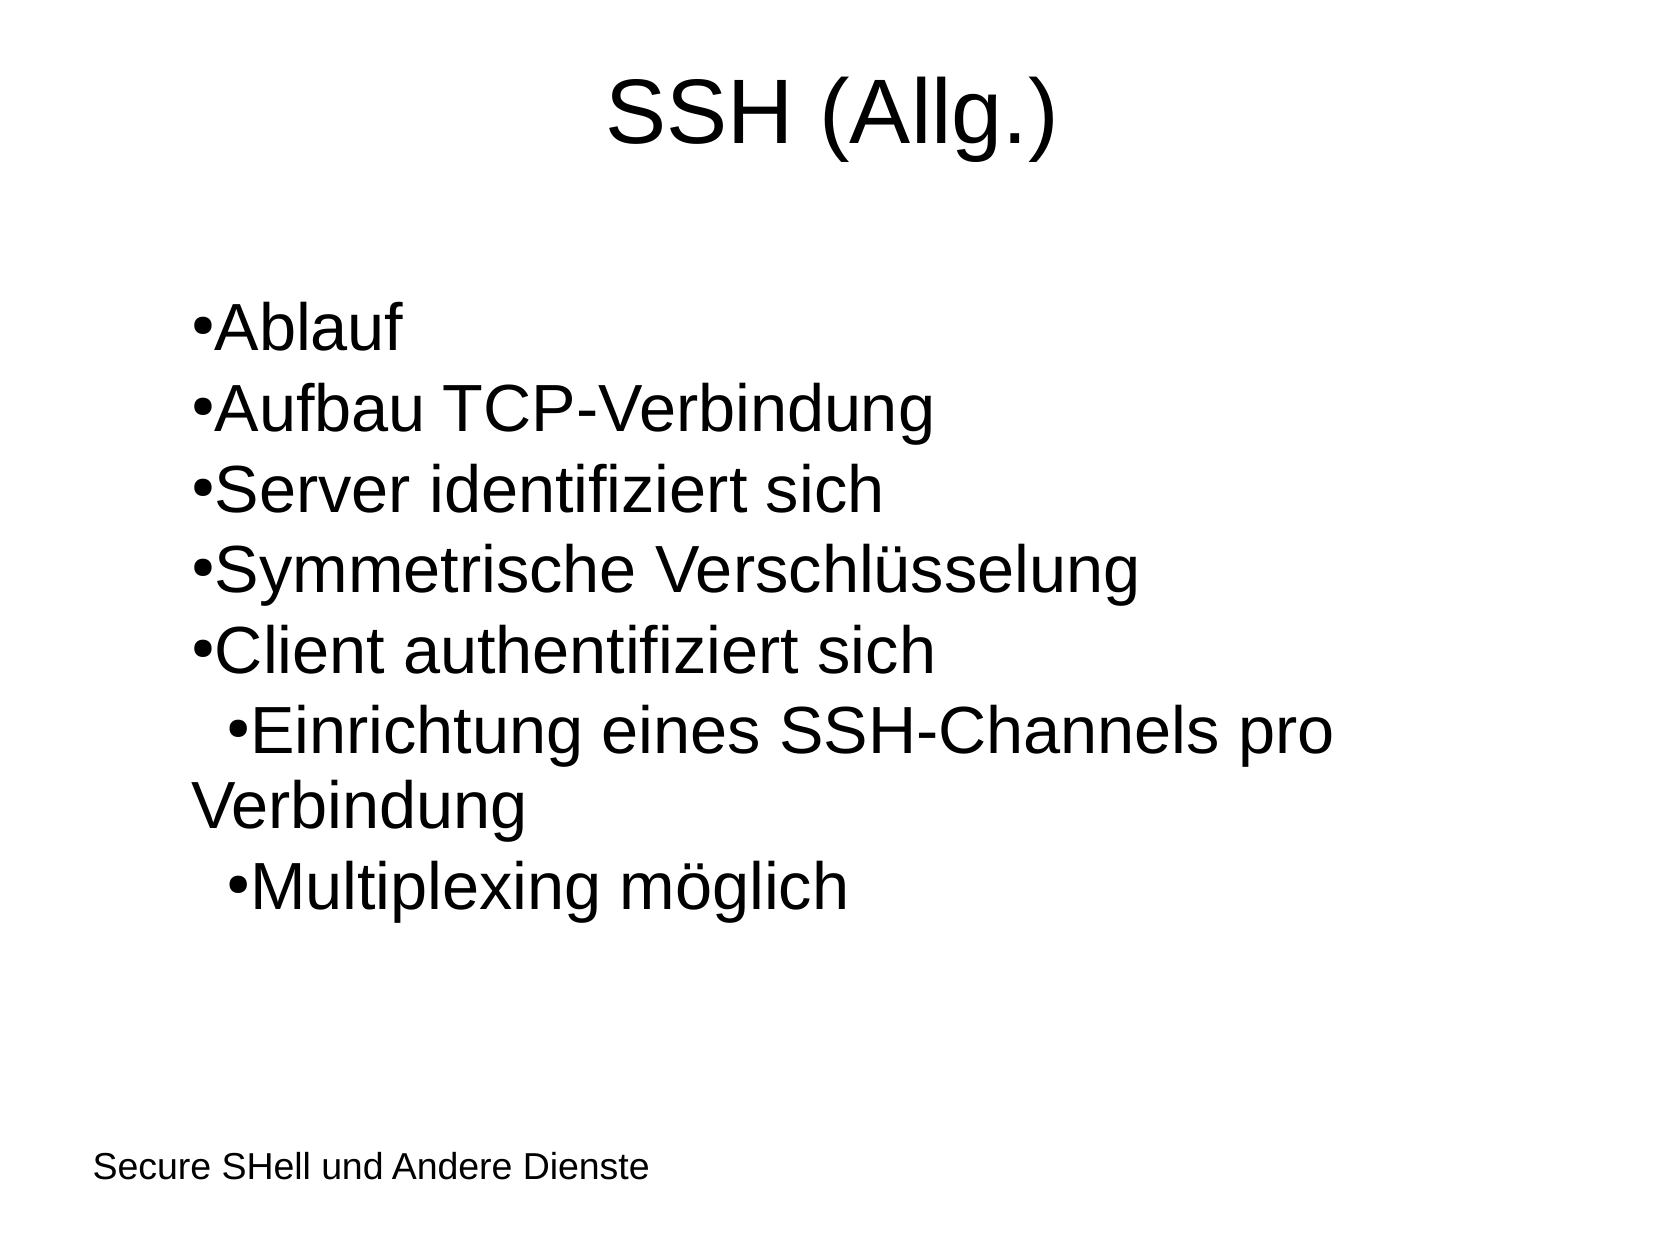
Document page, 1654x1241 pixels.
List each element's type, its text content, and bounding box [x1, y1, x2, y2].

text_box Secure SHell und Andere Dienste [77, 1137, 756, 1237]
list Ablauf Aufbau TCP-Verbindung Server identifiziert sich Symmetrische Verschlüsselung Client authentifiziert sich Einrichtung eines SSH-Channels pro Verbindung Multiplexing möglich [82, 290, 1538, 1010]
title SSH (Allg.) [141, 35, 1524, 189]
